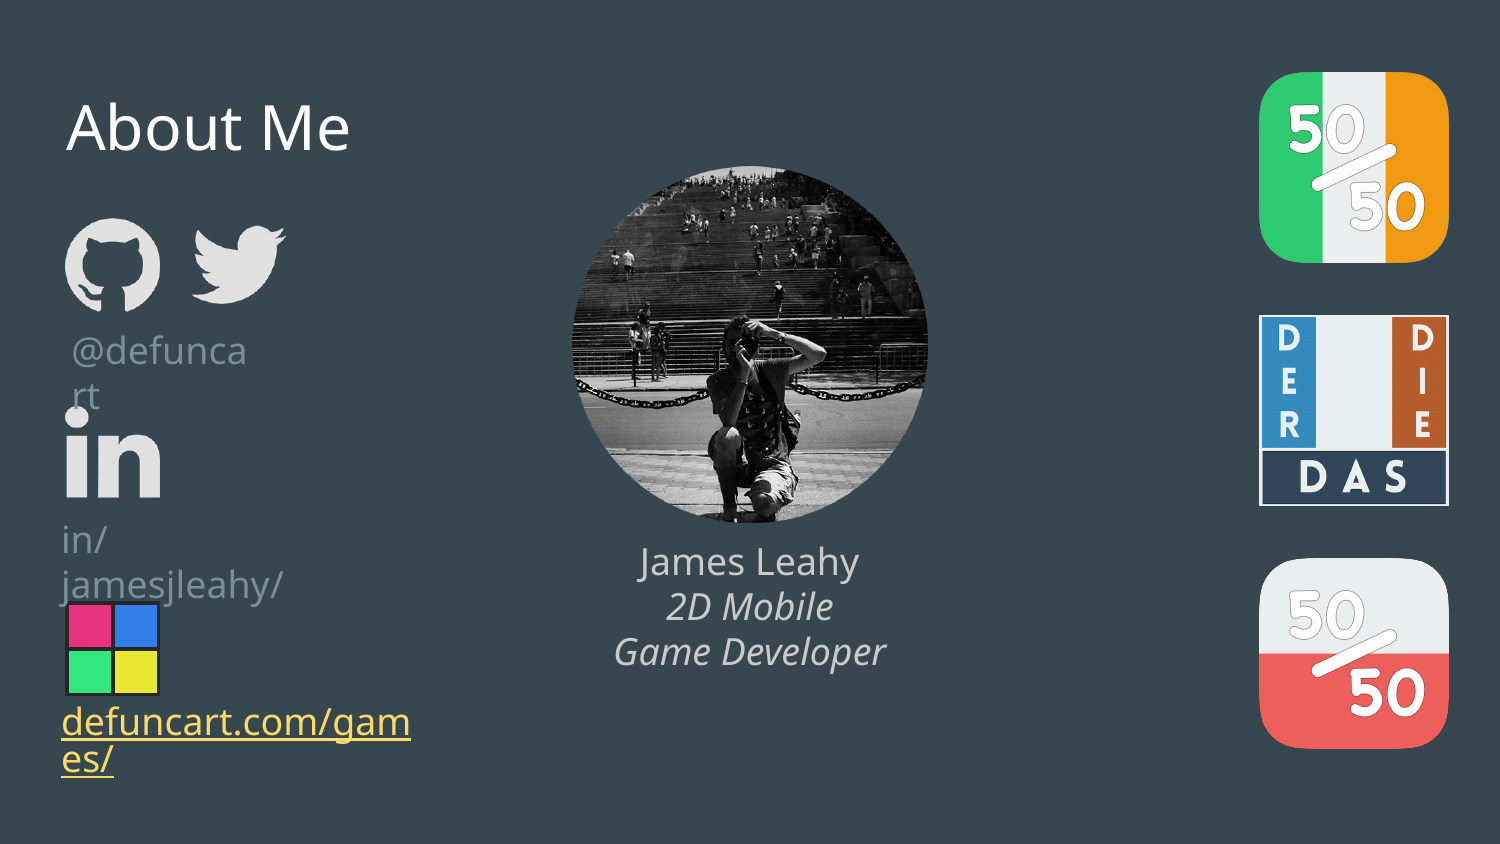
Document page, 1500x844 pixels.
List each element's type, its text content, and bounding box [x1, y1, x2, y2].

title About Me [51, 72, 1259, 167]
picture [191, 217, 286, 312]
picture [65, 404, 160, 499]
picture [572, 166, 928, 523]
text_box @defuncart [56, 311, 270, 378]
list James Leahy 2D Mobile Game Developer [572, 523, 928, 722]
picture [65, 217, 160, 311]
picture [65, 601, 160, 696]
picture [1259, 72, 1449, 263]
text_box in/jamesjleahy/ [46, 500, 342, 566]
picture [1259, 558, 1449, 749]
text_box defuncart.com/games/ [46, 710, 431, 782]
picture [1259, 315, 1449, 506]
